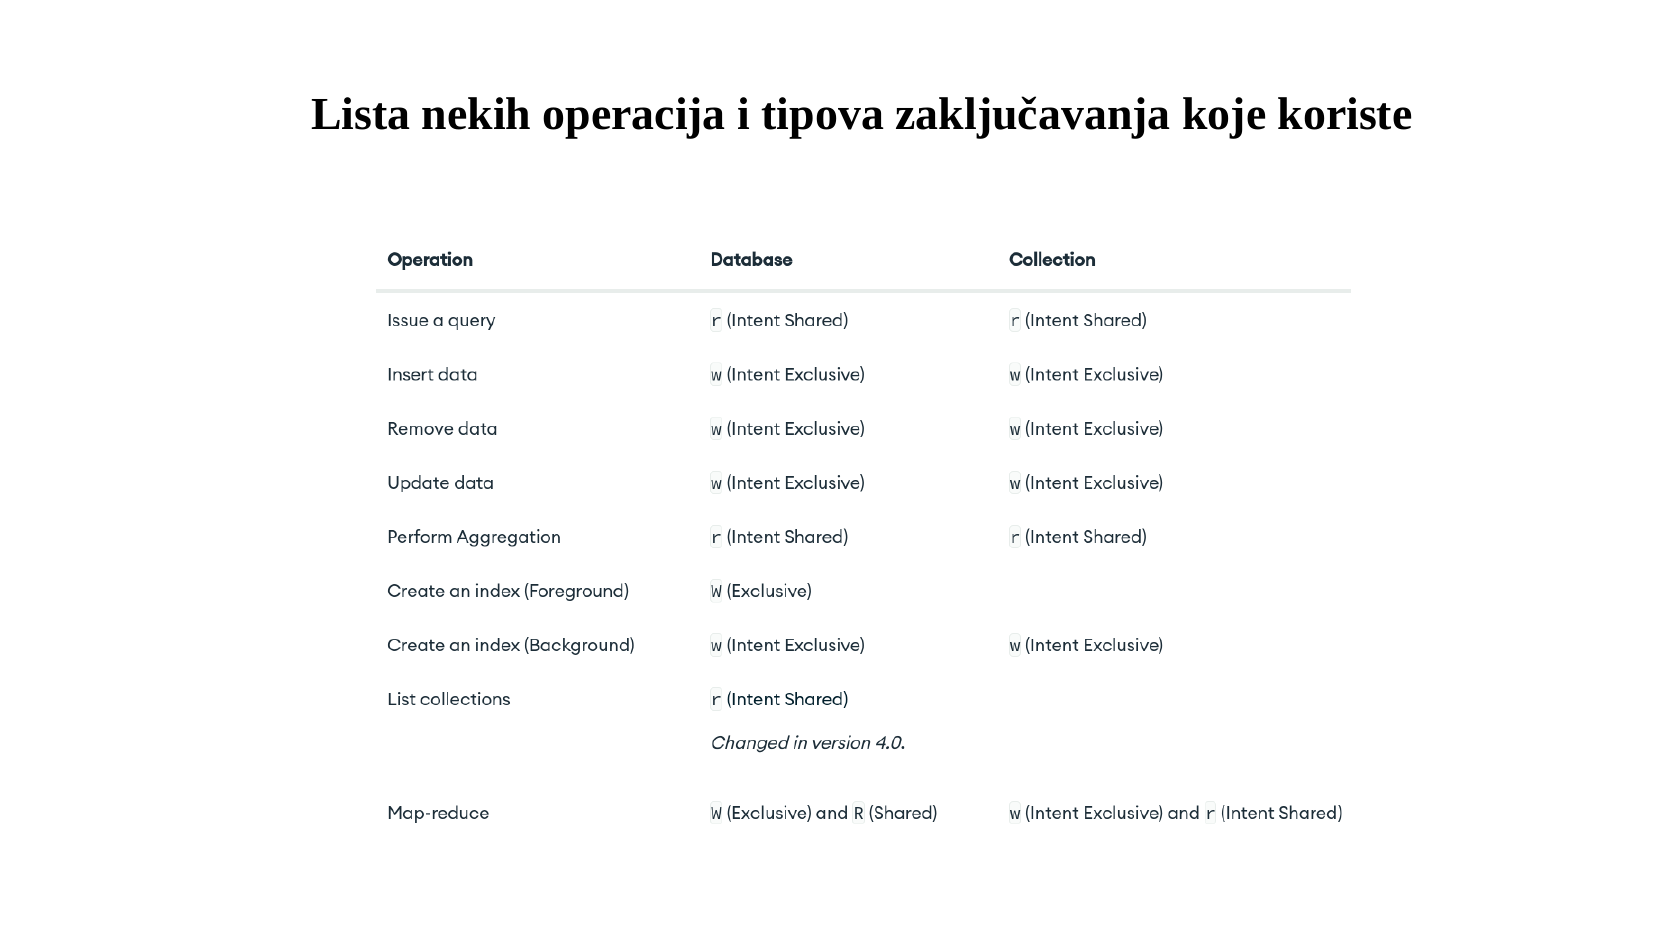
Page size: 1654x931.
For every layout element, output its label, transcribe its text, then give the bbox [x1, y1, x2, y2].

picture [375, 224, 1351, 842]
title Lista nekih operacija i tipova zaključavanja koje koriste [82, 37, 1571, 193]
